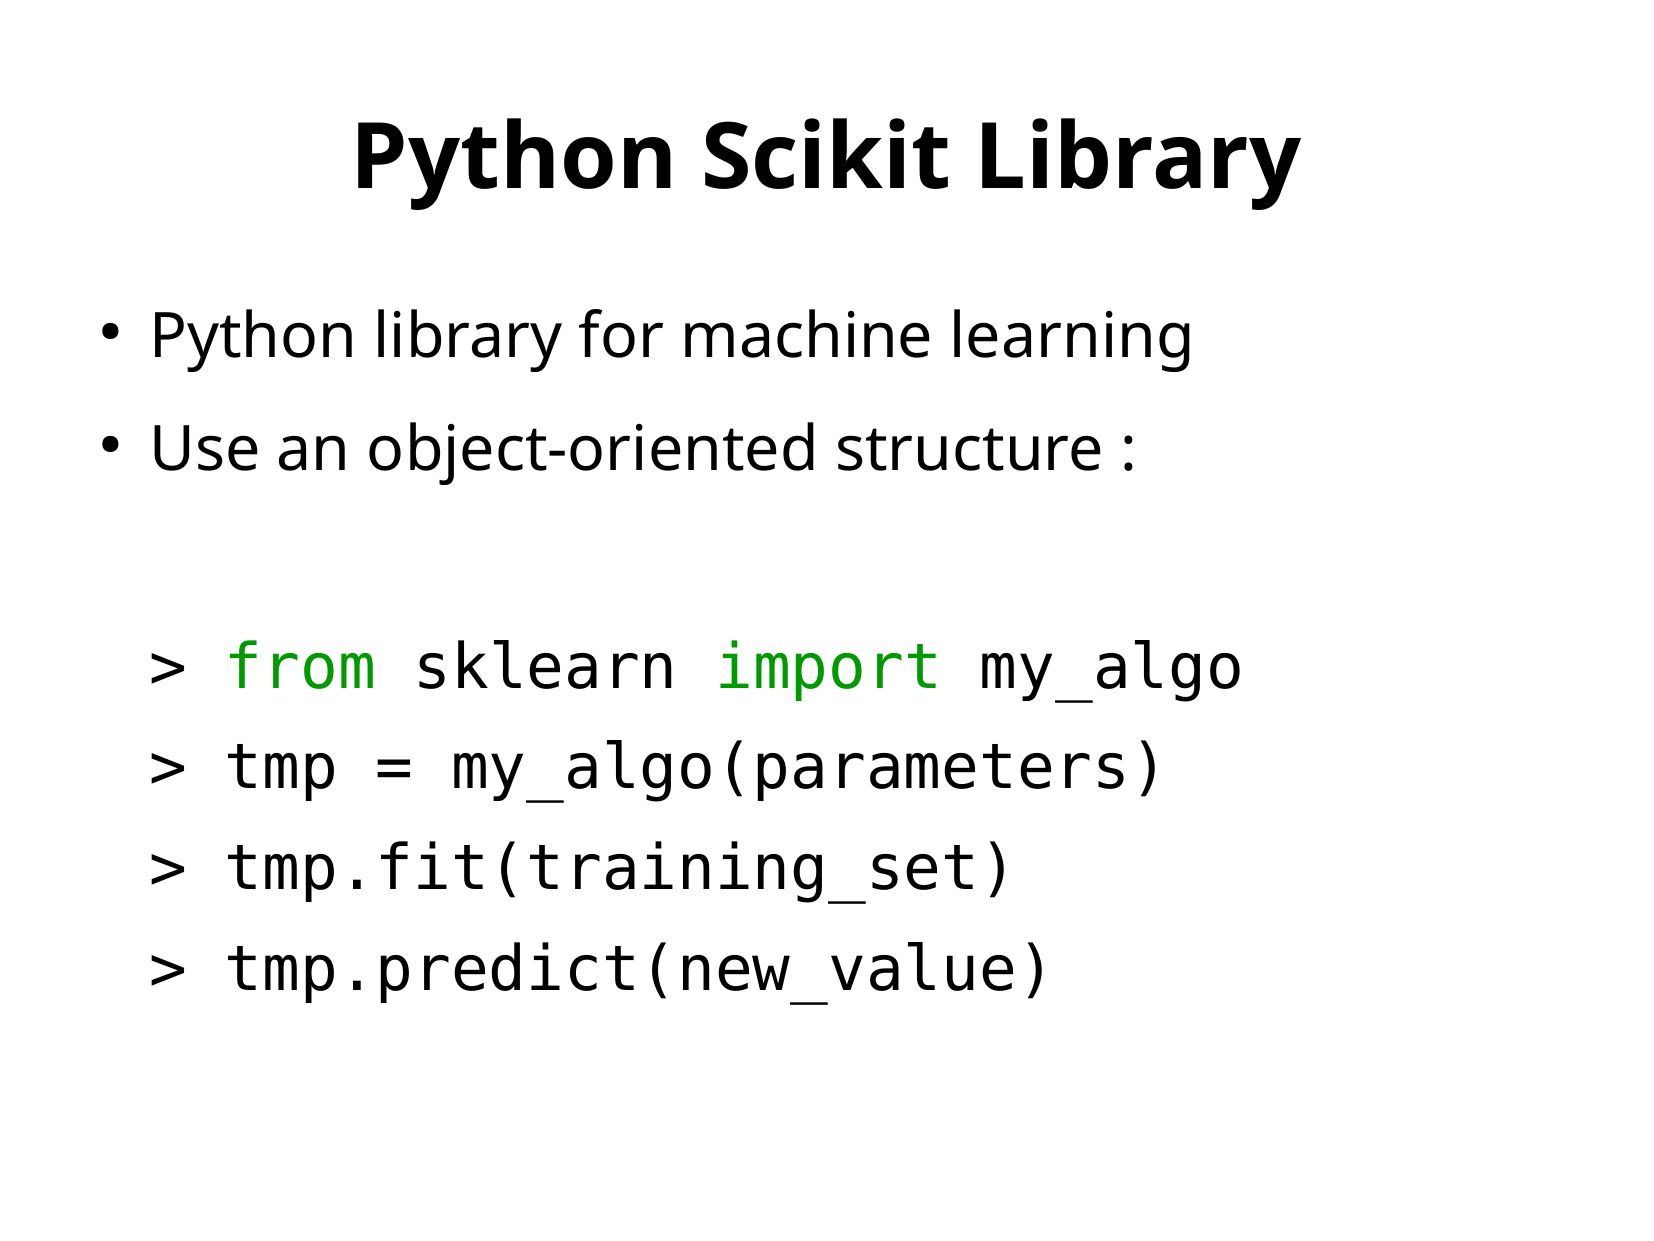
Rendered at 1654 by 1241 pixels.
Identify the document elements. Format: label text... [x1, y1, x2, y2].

title Python Scikit Library [82, 49, 1571, 257]
list Python library for machine learning Use an object-oriented structure : > from sklearn import my_algo > tmp = my_algo(parameters) > tmp.fit(training_set) > tmp.predict(new_value) [82, 290, 1571, 1010]
